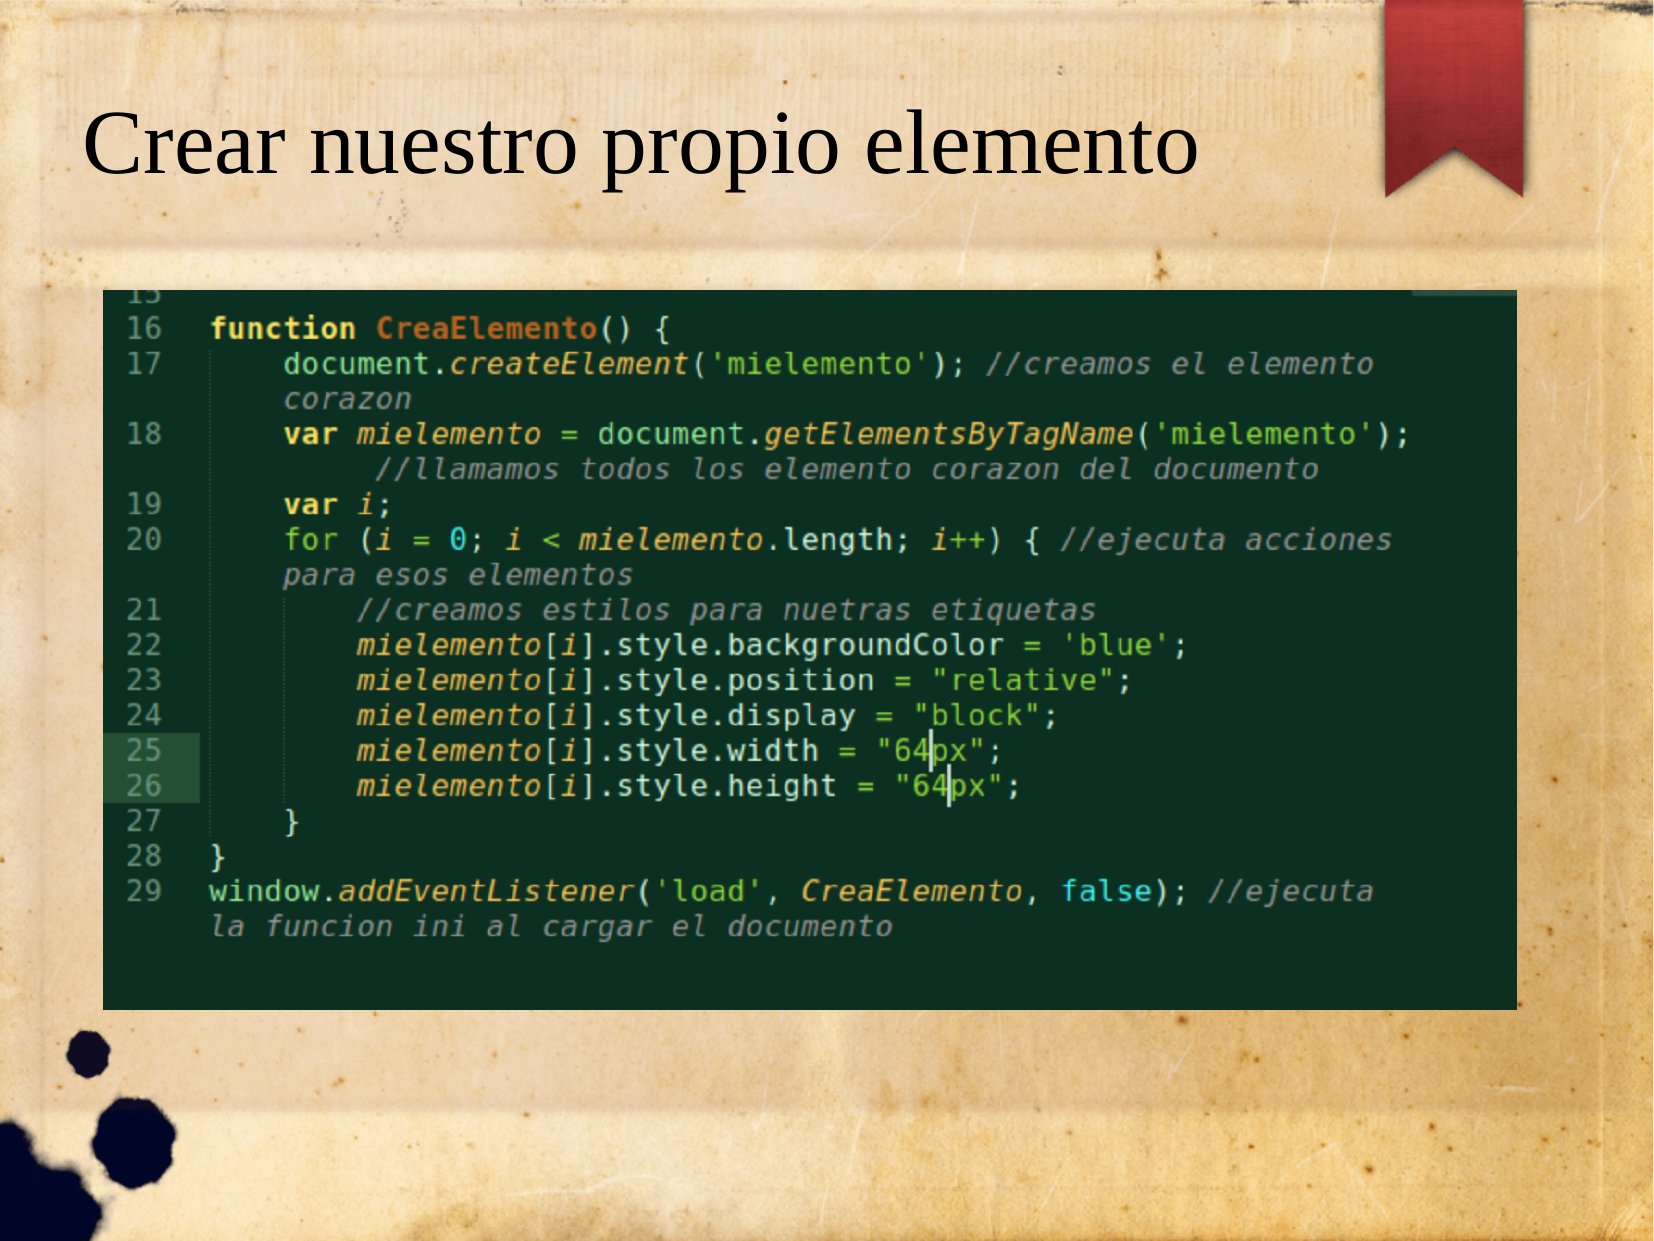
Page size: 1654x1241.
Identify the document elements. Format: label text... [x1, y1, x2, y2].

picture [0, 0, 1654, 1241]
title Crear nuestro propio elemento [82, 49, 1347, 237]
